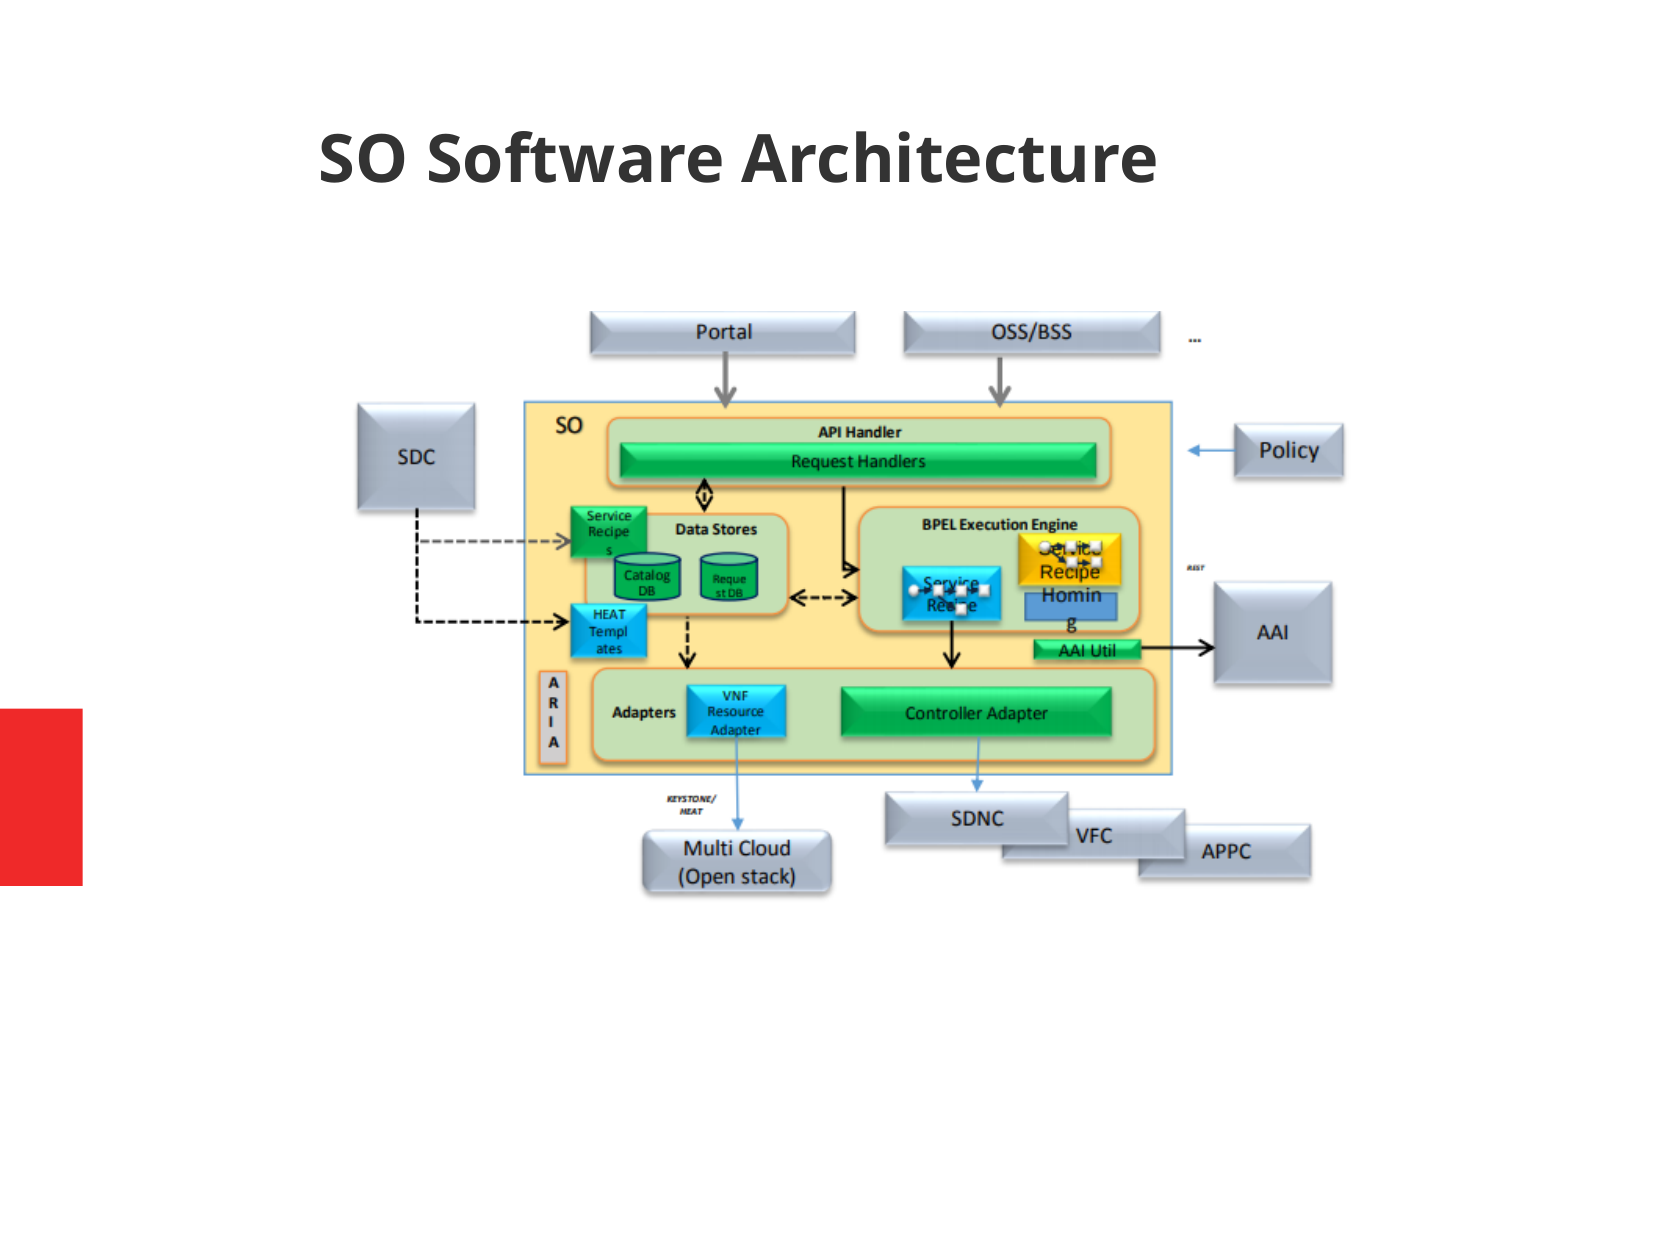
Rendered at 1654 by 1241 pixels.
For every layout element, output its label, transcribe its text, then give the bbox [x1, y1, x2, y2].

picture [300, 311, 1372, 937]
text_box SO Software Architecture [318, 118, 1306, 196]
